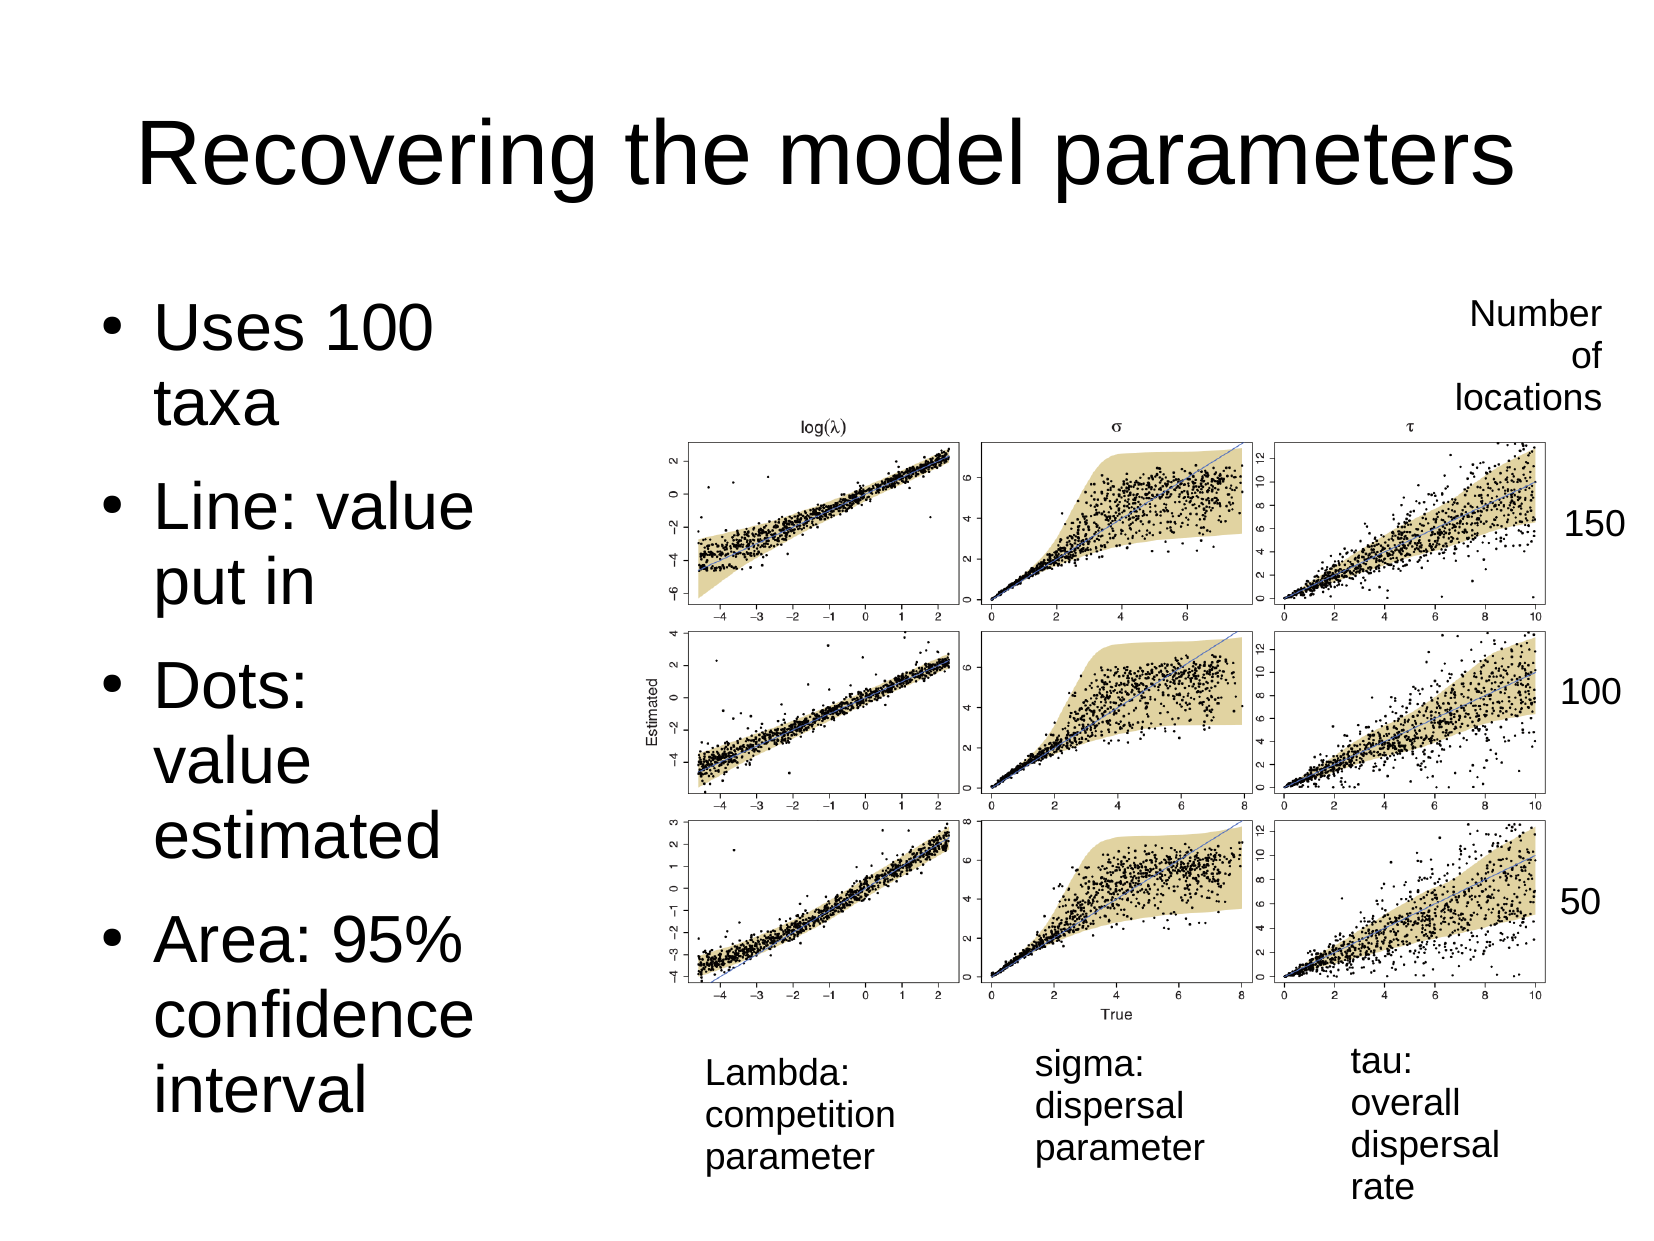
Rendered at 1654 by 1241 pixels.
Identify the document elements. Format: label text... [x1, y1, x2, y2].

text_box Number of locations [1440, 285, 1636, 426]
text_box Lambda: competition parameter [690, 1044, 911, 1186]
text_box 100 [1545, 663, 1637, 721]
text_box 150 [1548, 495, 1641, 552]
text_box tau: overall dispersal rate [1335, 1032, 1516, 1216]
text_box sigma: dispersal parameter [1020, 1035, 1231, 1176]
title Recovering the model parameters [82, 49, 1571, 257]
picture [645, 418, 1546, 1021]
text_box 50 [1545, 873, 1617, 931]
list Uses 100 taxa Line: value put in Dots: value estimated Area: 95% confidence interval [82, 290, 481, 1156]
